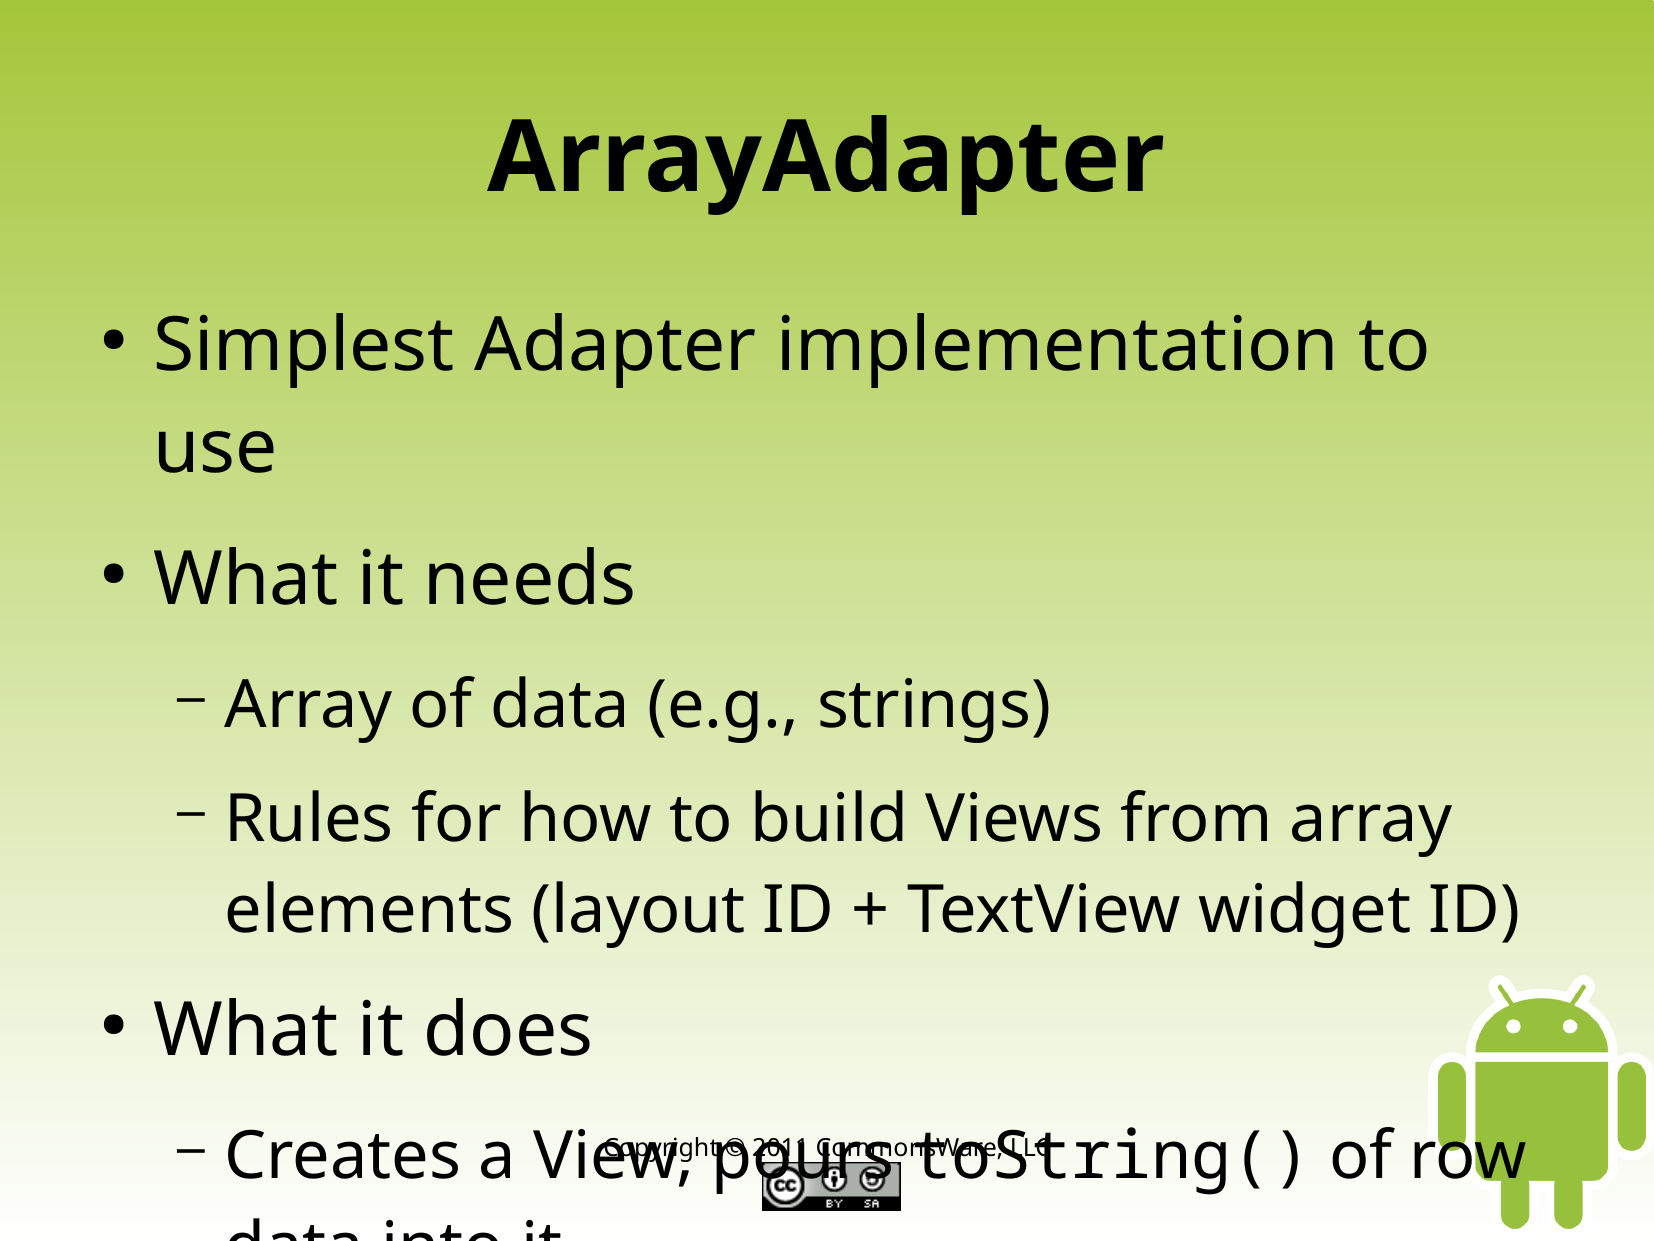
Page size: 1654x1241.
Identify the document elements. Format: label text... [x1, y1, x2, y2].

picture [1428, 975, 1654, 1238]
picture [762, 1162, 783, 1174]
title ArrayAdapter [82, 49, 1571, 257]
list Simplest Adapter implementation to use What it needs Array of data (e.g., strings) Rules for how to build Views from array elements (layout ID + TextView widget ID) What it does Creates a View, pours toString() of row data into it [82, 290, 1571, 1109]
picture [804, 1162, 823, 1174]
picture [762, 1162, 901, 1211]
